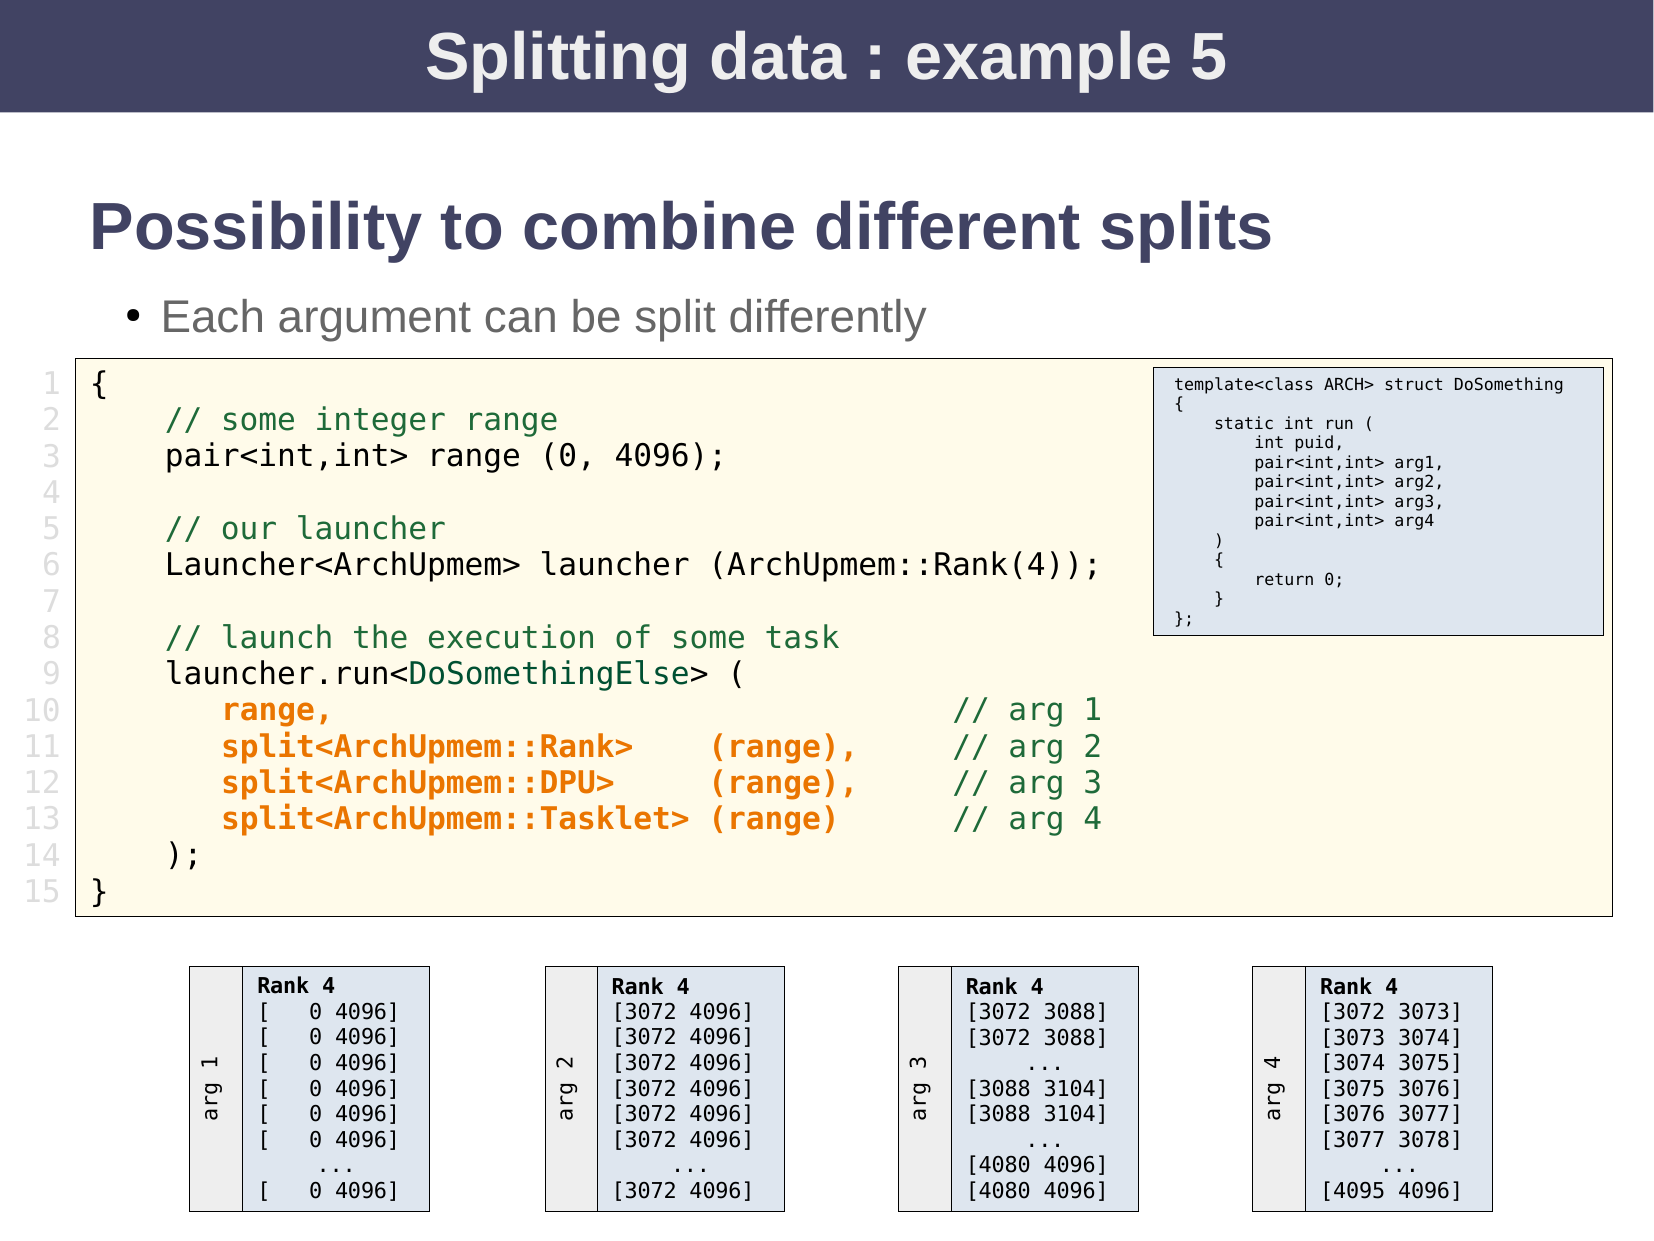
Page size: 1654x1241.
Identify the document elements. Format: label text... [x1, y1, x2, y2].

text_box arg 4 [1252, 966, 1306, 1212]
text_box Rank 4 [3072 3073] [3073 3074] [3074 3075] [3075 3076] [3076 3077] [3077 3078] ... [4095 4096] [1306, 966, 1493, 1212]
text_box Splitting data : example 5 [0, 0, 1654, 113]
text_box arg 3 [898, 966, 952, 1212]
text_box template<class ARCH> struct DoSomething { static int run ( int puid, pair<int,int> arg1, pair<int,int> arg2, pair<int,int> arg3, pair<int,int> arg4 ) { return 0; } }; [1153, 367, 1604, 636]
text_box Rank 4 [ 0 4096] [ 0 4096] [ 0 4096] [ 0 4096] [ 0 4096] [ 0 4096] ... [ 0 4096] [243, 966, 430, 1212]
text_box Possibility to combine different splits Each argument can be split differently [75, 181, 1619, 376]
text_box arg 2 [545, 966, 598, 1212]
text_box { // some integer range pair<int,int> range (0, 4096); // our launcher Launcher<ArchUpmem> launcher (ArchUpmem::Rank(4)); // launch the execution of some task launcher.run<DoSomethingElse> ( range, // arg 1 split<ArchUpmem::Rank> (range), // arg 2 split<ArchUpmem::DPU> (range), // arg 3 split<ArchUpmem::Tasklet> (range) // arg 4 ); } [85, 376, 1613, 917]
text_box 1 2 3 4 5 6 7 8 9 10 11 12 13 14 15 [8, 358, 85, 917]
text_box Rank 4 [3072 4096] [3072 4096] [3072 4096] [3072 4096] [3072 4096] [3072 4096] ... [3072 4096] [598, 966, 785, 1212]
text_box Rank 4 [3072 3088] [3072 3088] ... [3088 3104] [3088 3104] ... [4080 4096] [4080 4096] [952, 966, 1139, 1212]
text_box arg 1 [189, 966, 243, 1212]
